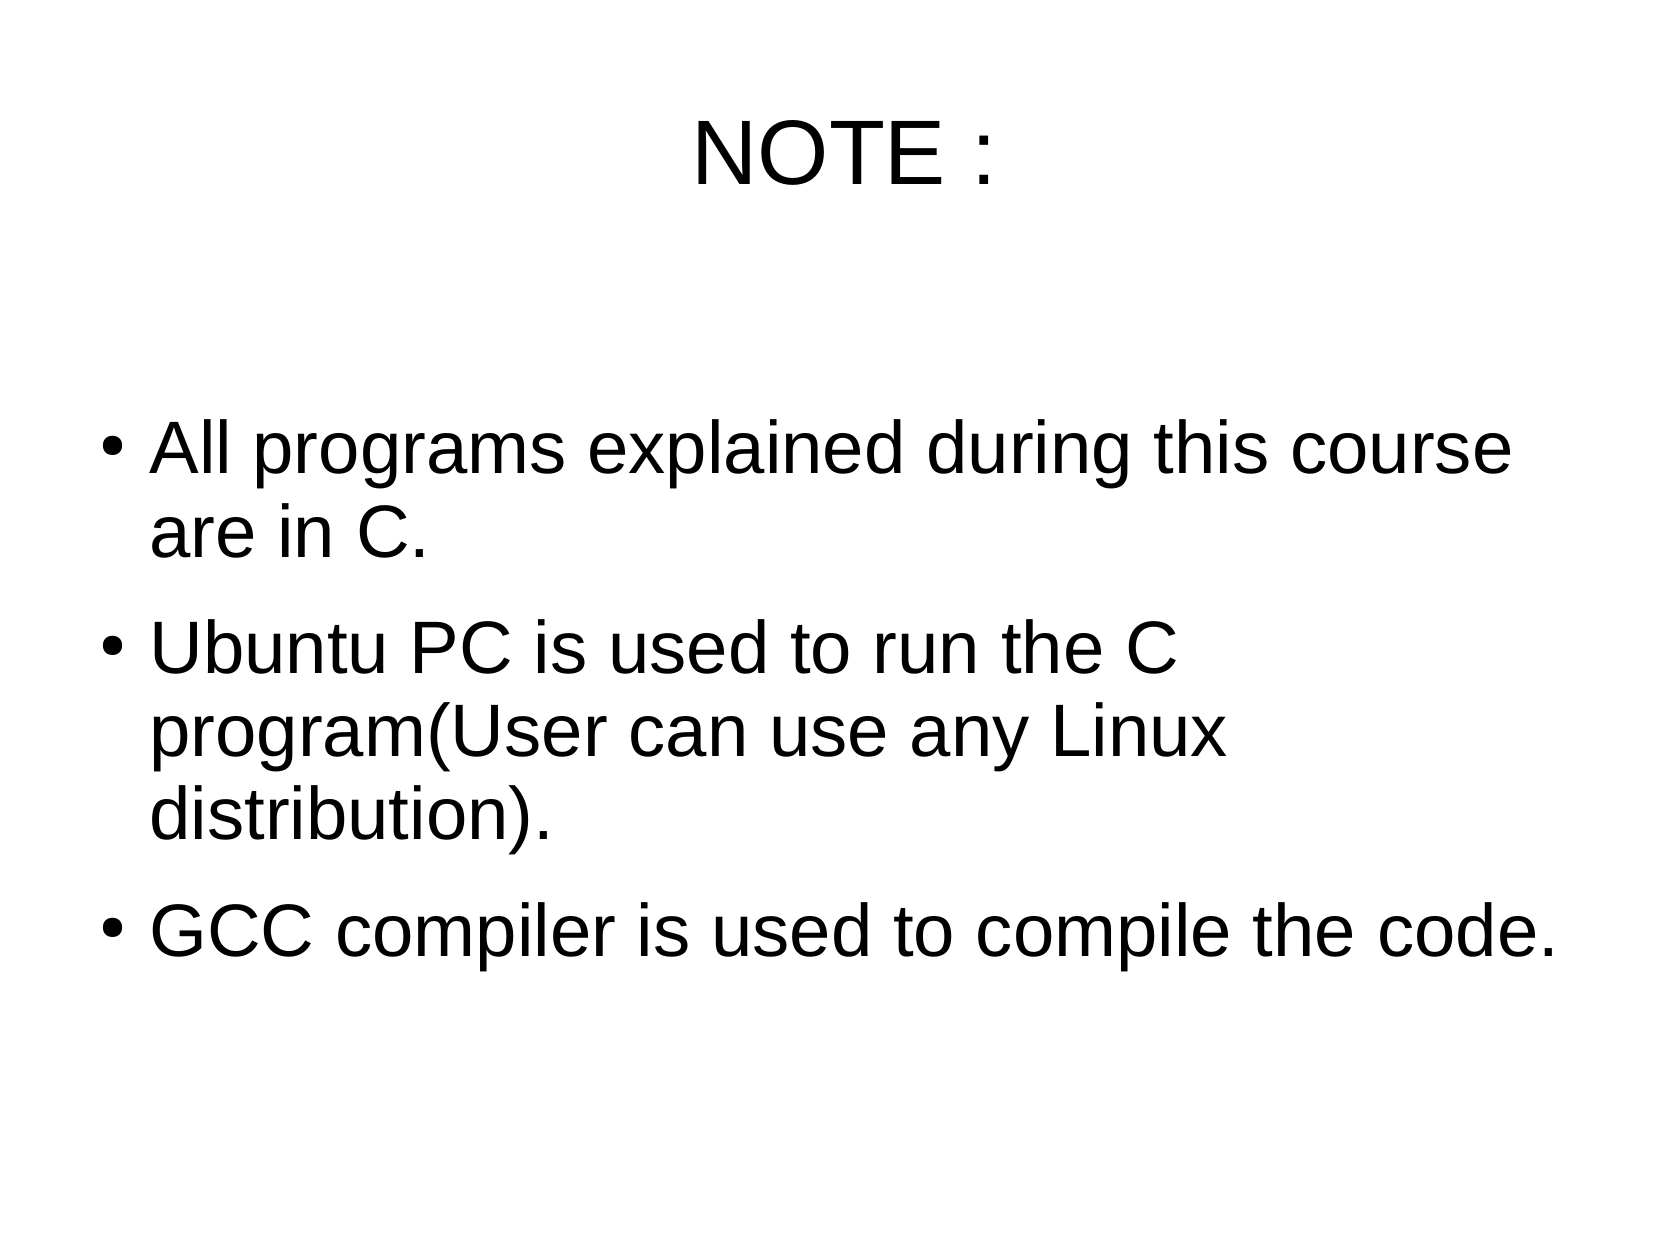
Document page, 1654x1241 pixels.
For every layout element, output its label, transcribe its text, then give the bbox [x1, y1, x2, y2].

title NOTE : [82, 49, 1571, 257]
list All programs explained during this course are in C. Ubuntu PC is used to run the C program(User can use any Linux distribution). GCC compiler is used to compile the code. [82, 290, 1571, 1010]
